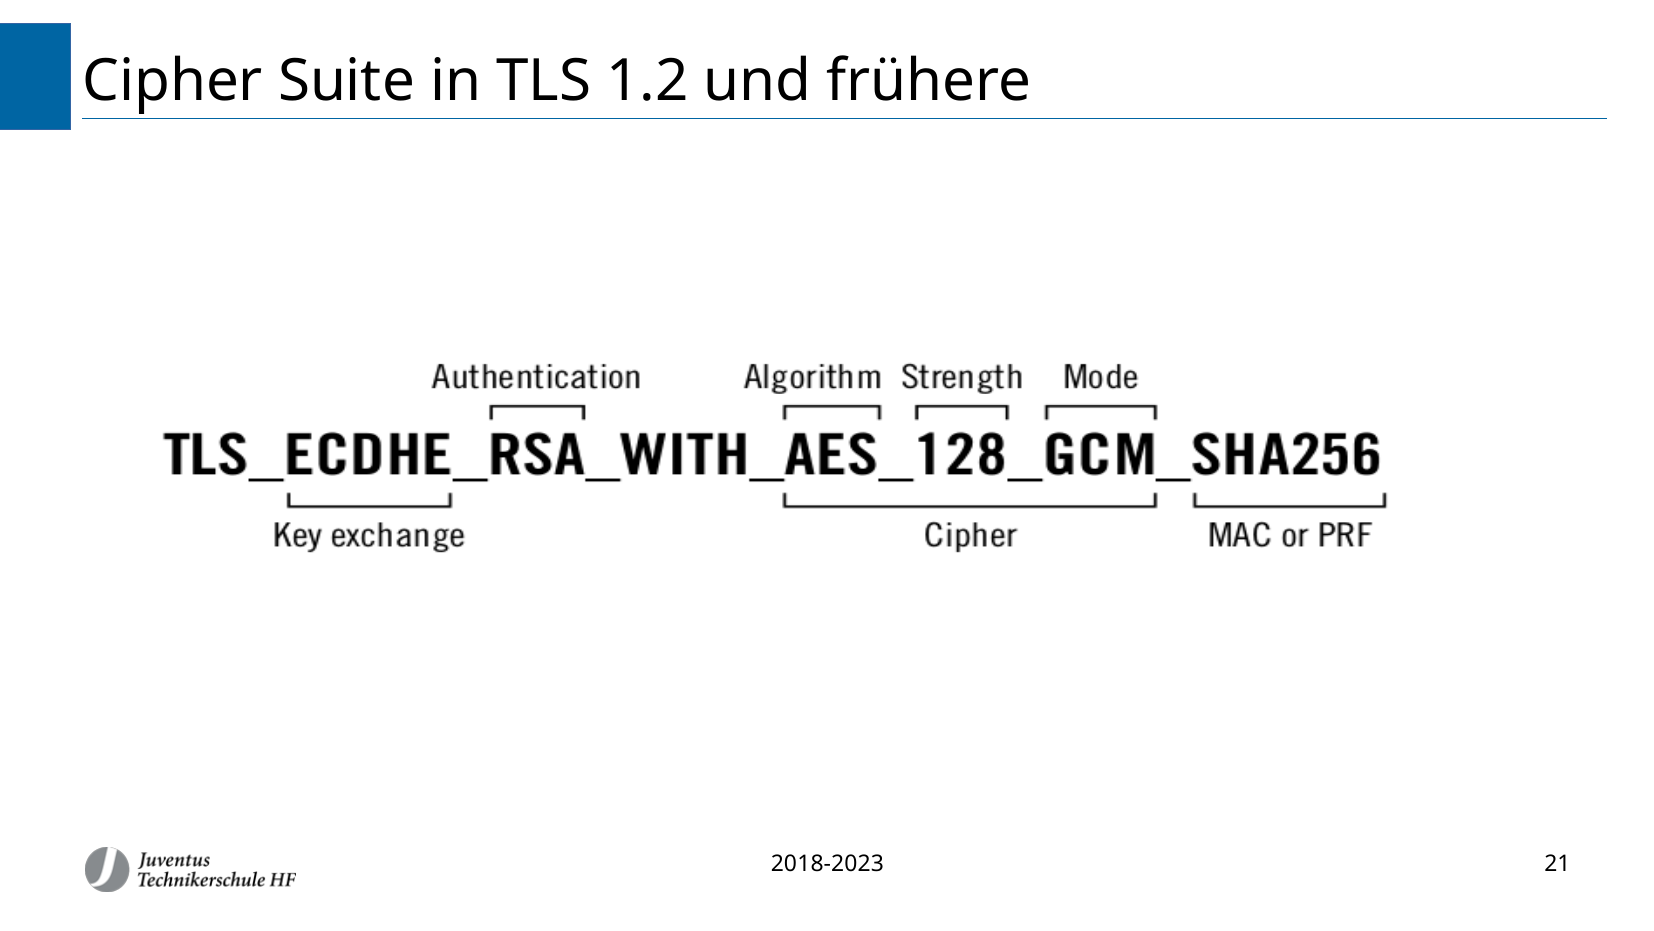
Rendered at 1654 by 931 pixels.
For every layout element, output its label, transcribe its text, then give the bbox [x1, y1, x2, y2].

picture [85, 847, 296, 892]
title Cipher Suite in TLS 1.2 und frühere [82, 37, 1571, 119]
picture [153, 336, 1409, 565]
